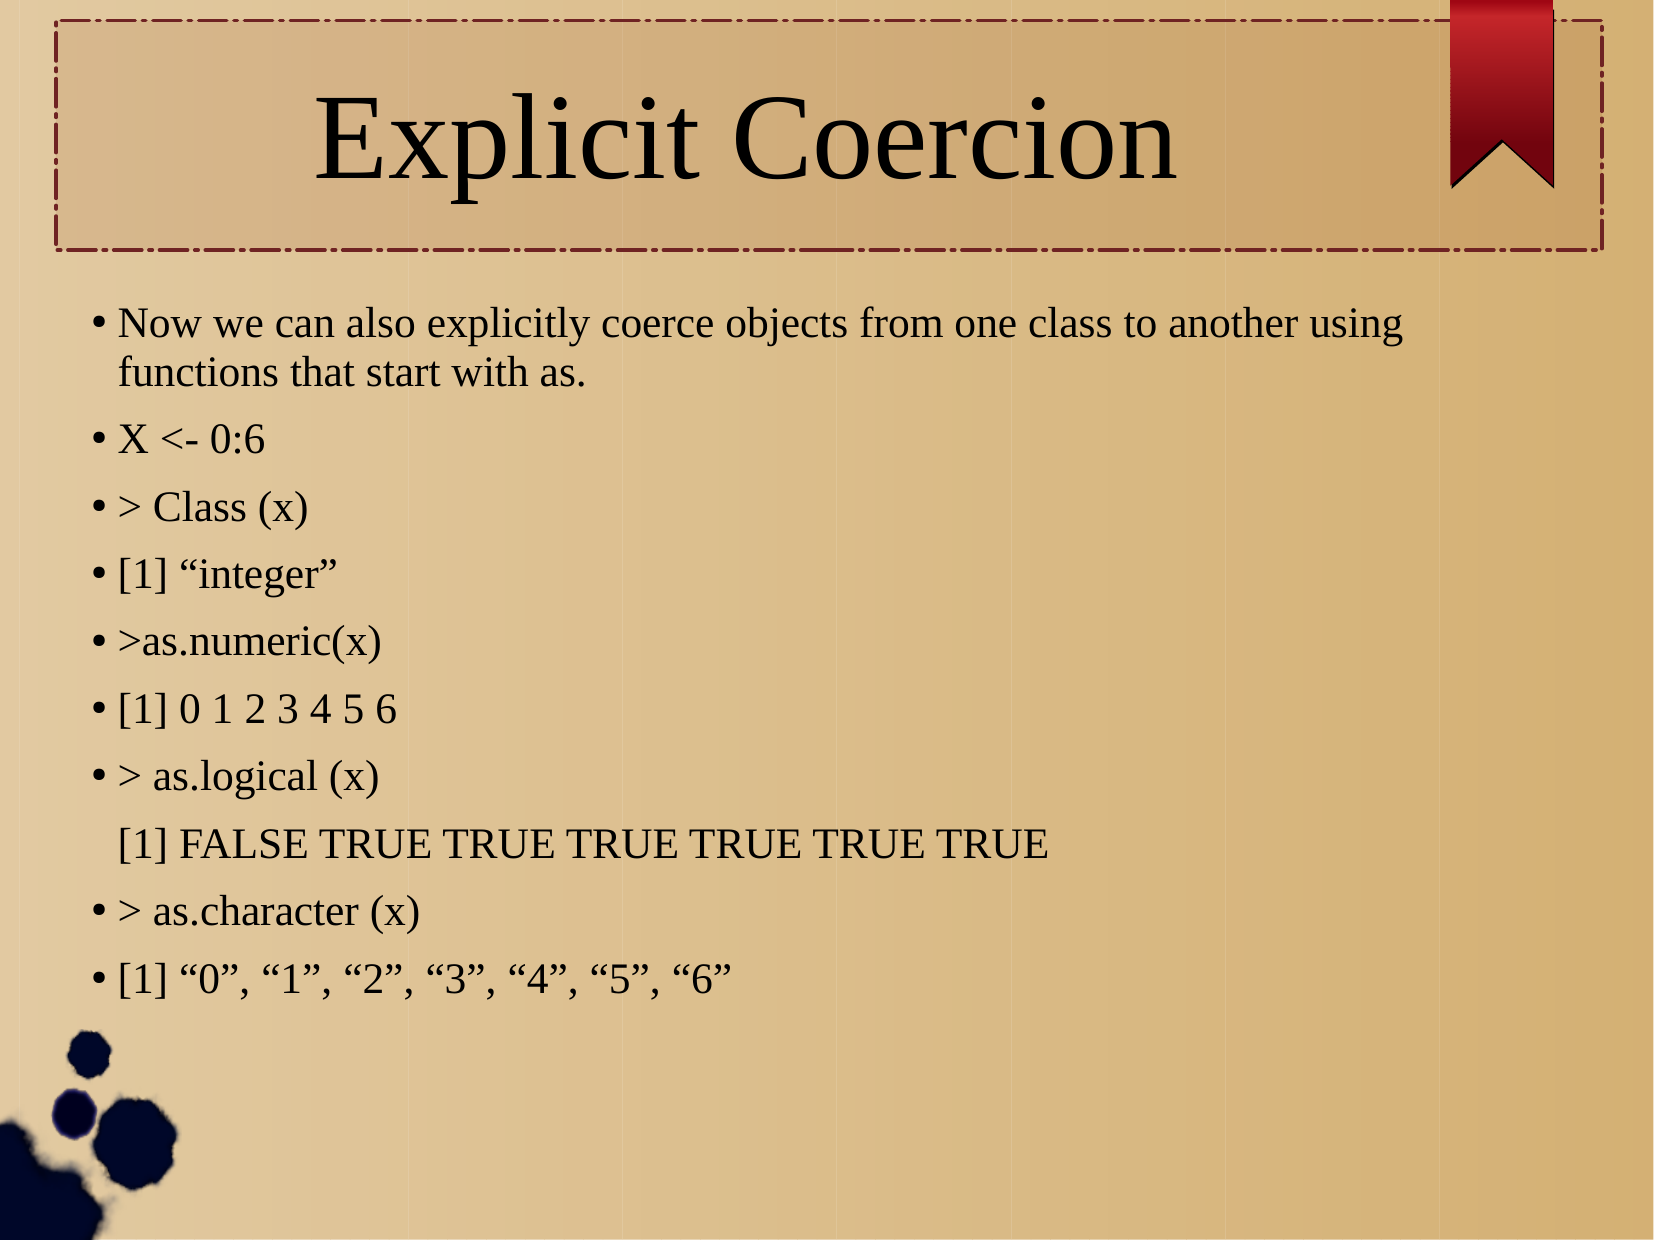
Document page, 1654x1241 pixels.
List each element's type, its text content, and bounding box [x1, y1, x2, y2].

list Now we can also explicitly coerce objects from one class to another using functions that start with as. X <- 0:6 > Class (x) [1] “integer” >as.numeric(x) [1] 0 1 2 3 4 5 6 > as.logical (x) [1] FALSE TRUE TRUE TRUE TRUE TRUE TRUE > as.character (x) [1] “0”, “1”, “2”, “3”, “4”, “5”, “6” [82, 299, 1571, 1019]
title Explicit Coercion [82, 47, 1412, 229]
